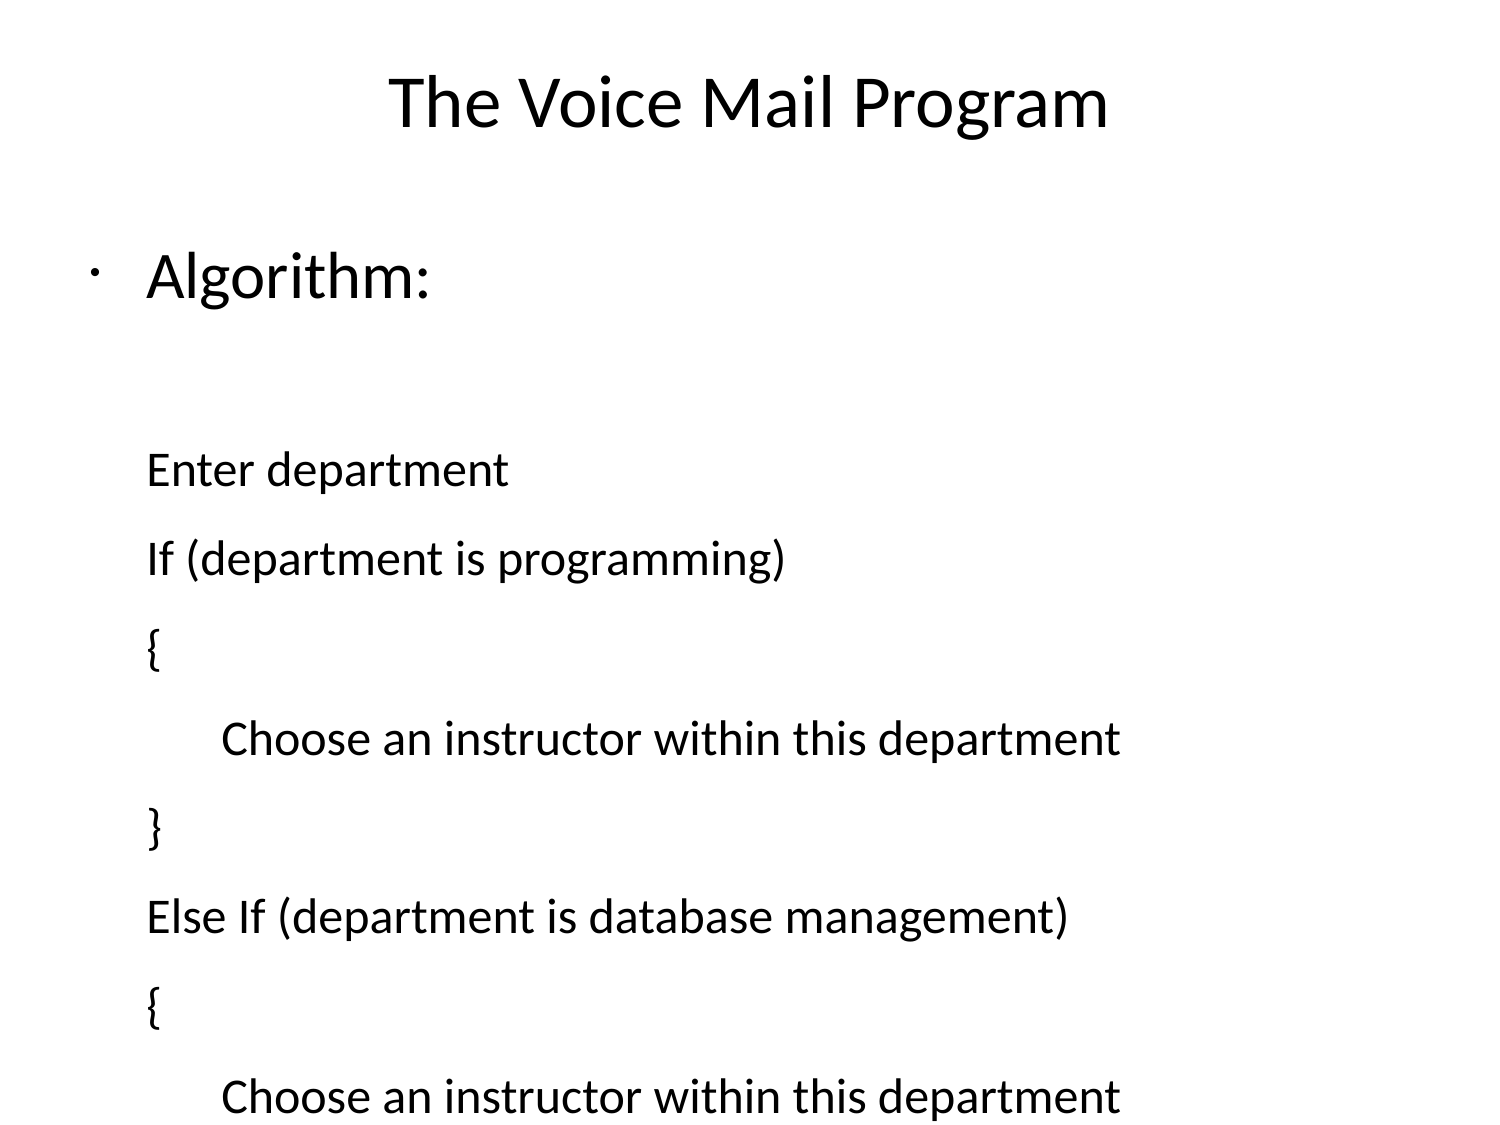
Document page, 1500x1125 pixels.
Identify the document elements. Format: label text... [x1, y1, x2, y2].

title The Voice Mail Program [75, 45, 1425, 224]
list Algorithm: Enter department If (department is programming) { Choose an instructor within this department } Else If (department is database management) { Choose an instructor within this department } [75, 224, 1450, 968]
